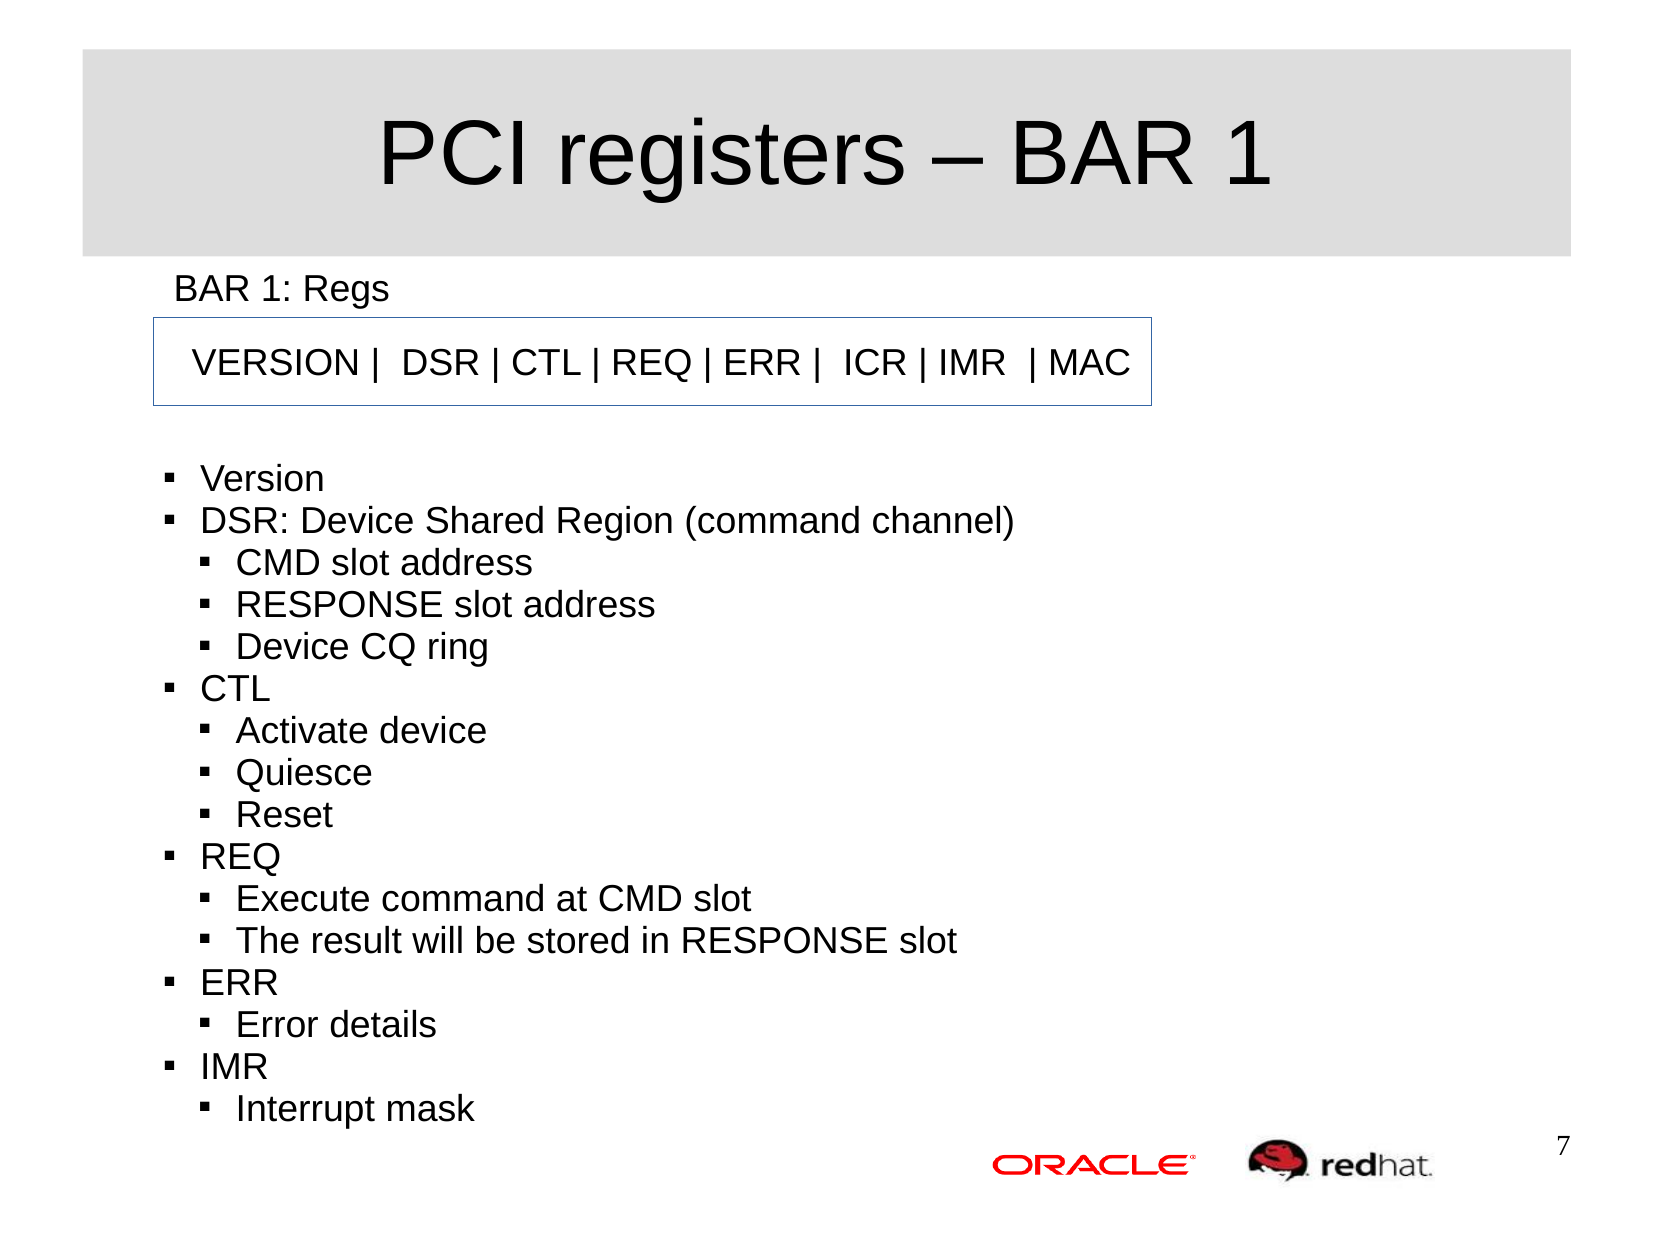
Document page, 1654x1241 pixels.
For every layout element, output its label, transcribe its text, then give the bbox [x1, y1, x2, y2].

picture [1245, 1090, 1435, 1241]
text_box BAR 1: Regs [158, 260, 413, 318]
title PCI registers – BAR 1 [82, 49, 1571, 257]
picture [975, 1137, 1213, 1212]
text_box Version DSR: Device Shared Region (command channel) CMD slot address RESPONSE slot address Device CQ ring CTL Activate device Quiesce Reset REQ Execute command at CMD slot The result will be stored in RESPONSE slot ERR Error details IMR Interrupt mask [150, 450, 1426, 1137]
text_box VERSION | DSR | CTL | REQ | ERR | ICR | IMR | MAC [176, 334, 1212, 392]
